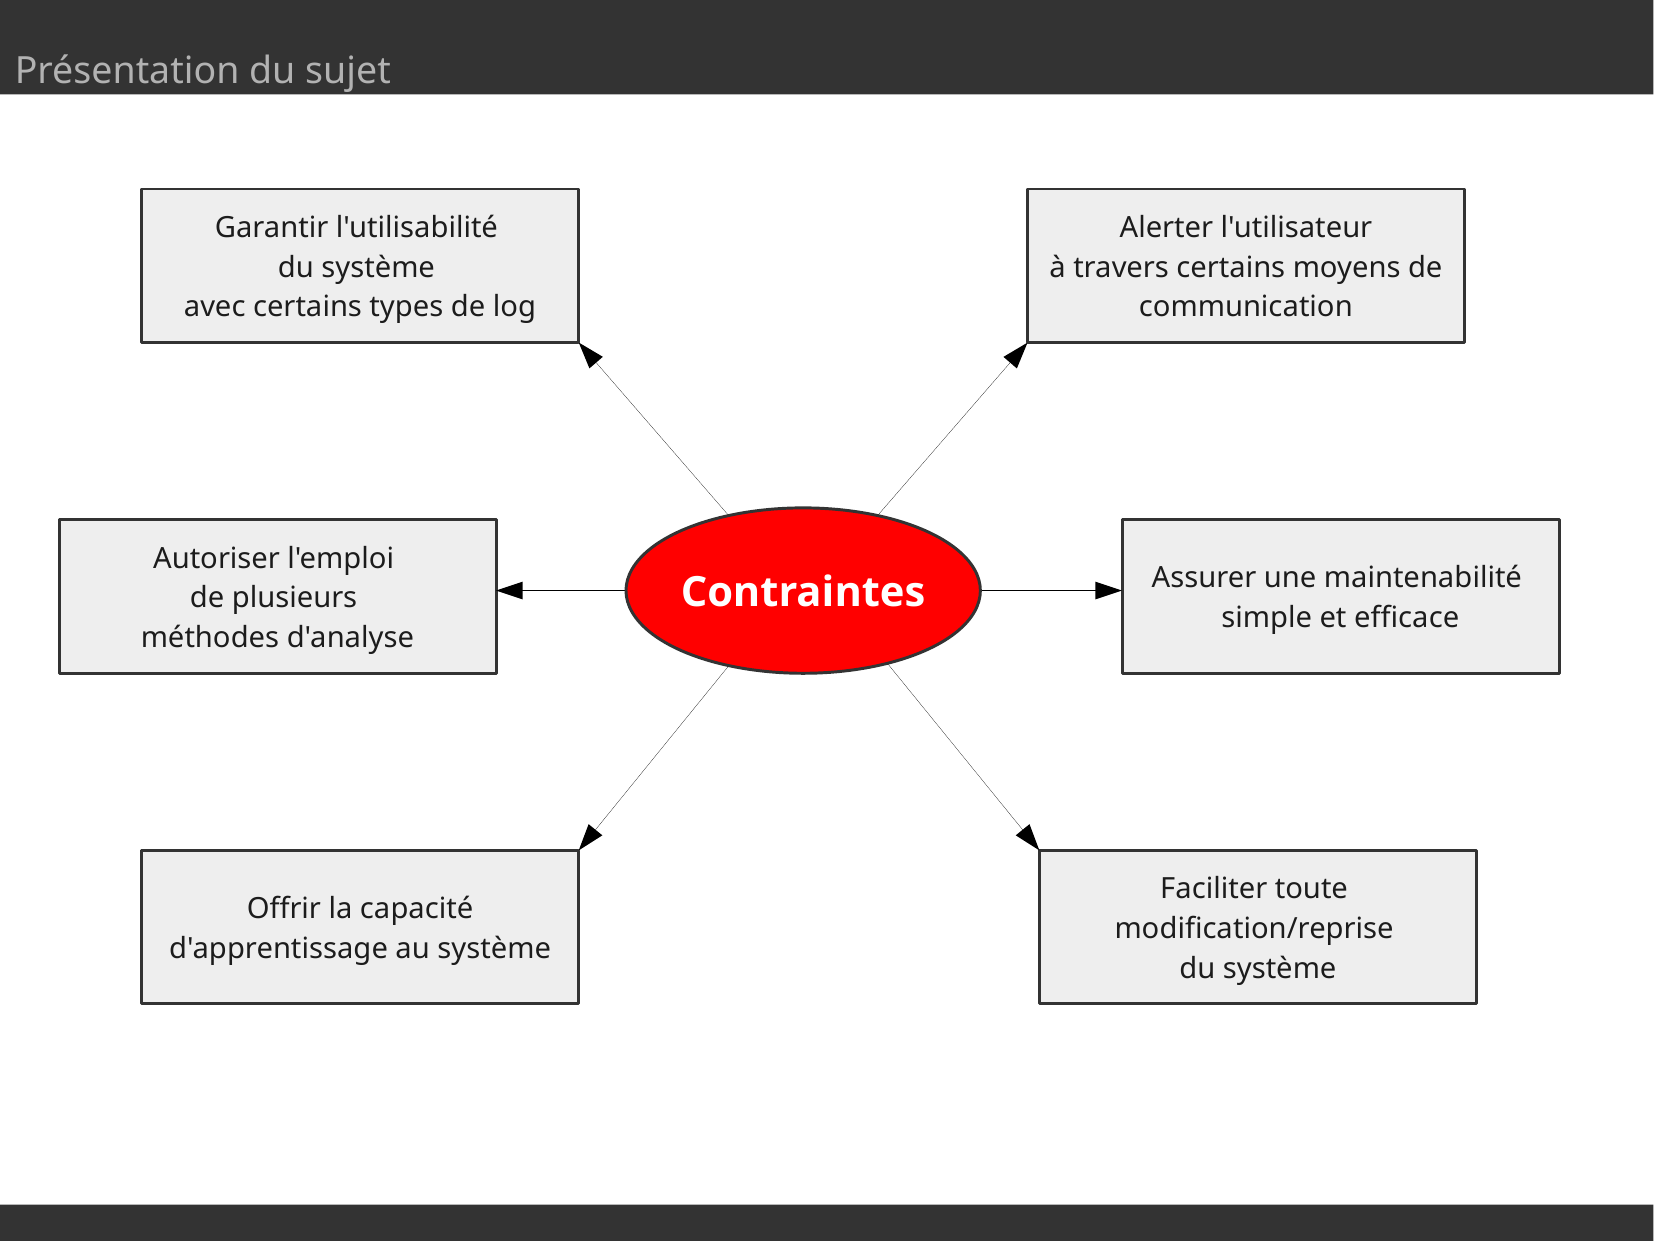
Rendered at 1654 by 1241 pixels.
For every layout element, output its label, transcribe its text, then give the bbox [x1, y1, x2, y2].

text_box [0, 1204, 1654, 1241]
text_box Présentation du sujet [0, 35, 650, 95]
text_box [0, 0, 1654, 95]
text_box Autoriser l'emploi de plusieurs méthodes d'analyse [59, 519, 497, 674]
text_box Offrir la capacité d'apprentissage au système [141, 850, 579, 1004]
text_box Faciliter toute modification/reprise du système [1039, 850, 1477, 1004]
text_box Contraintes [625, 507, 981, 674]
text_box Garantir l'utilisabilité du système avec certains types de log [141, 188, 579, 343]
text_box Alerter l'utilisateur à travers certains moyens de communication [1027, 188, 1465, 343]
text_box Assurer une maintenabilité simple et efficace [1122, 519, 1560, 674]
